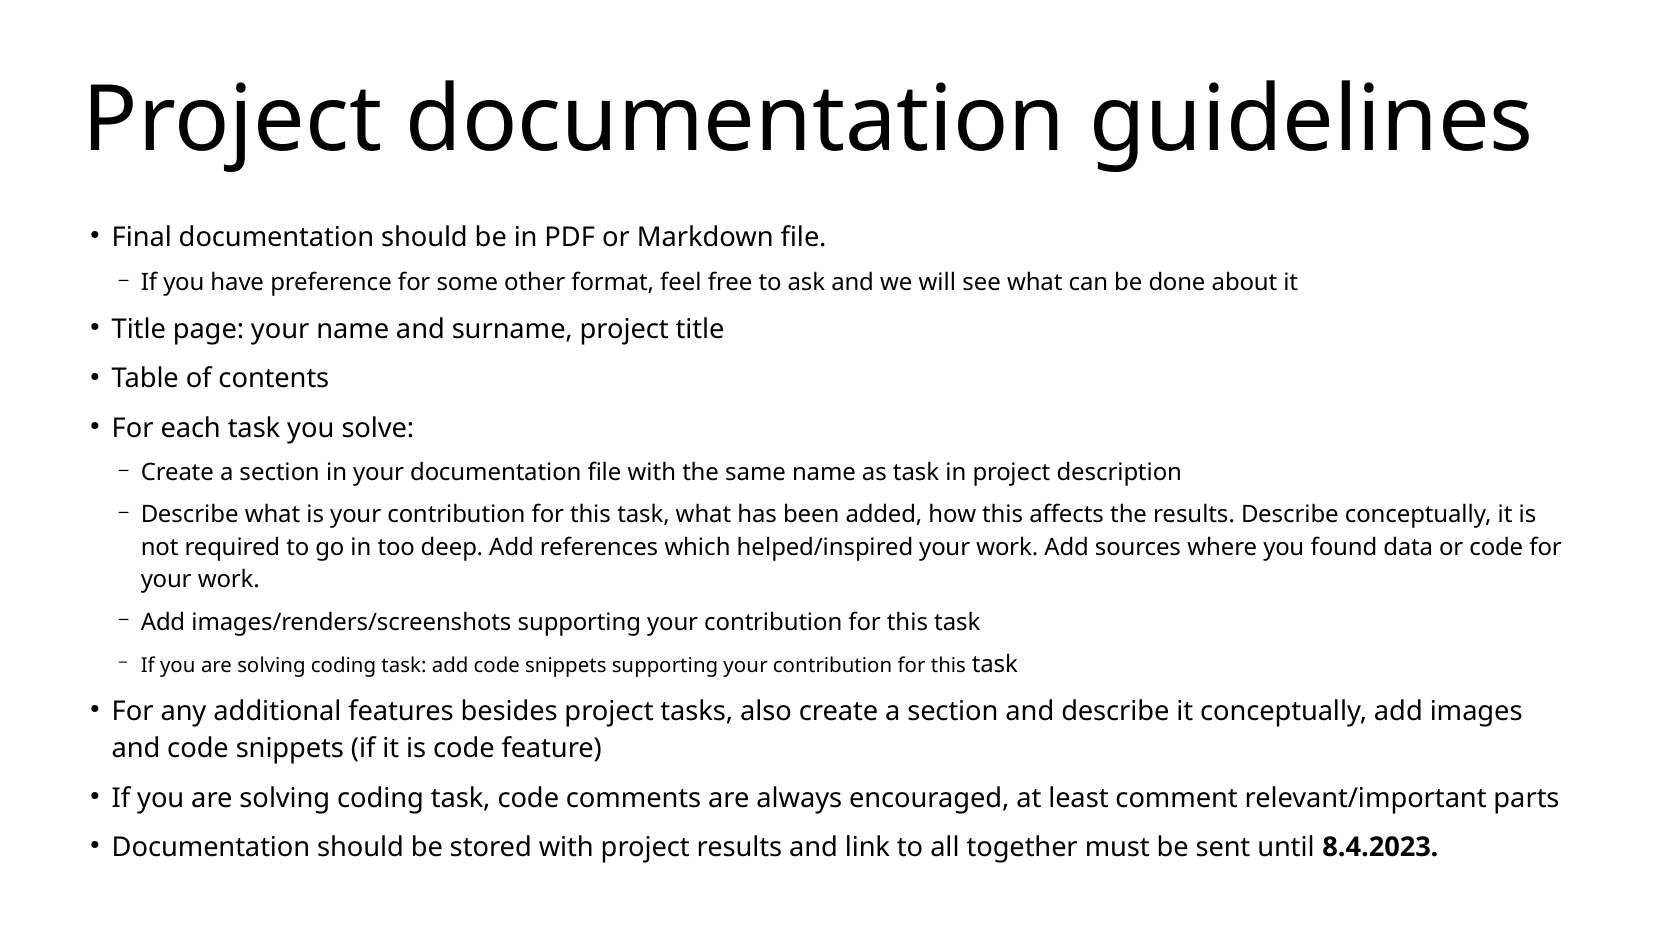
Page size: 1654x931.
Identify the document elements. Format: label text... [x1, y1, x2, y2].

title Project documentation guidelines [82, 37, 1571, 193]
list Final documentation should be in PDF or Markdown file. If you have preference for some other format, feel free to ask and we will see what can be done about it Title page: your name and surname, project title Table of contents For each task you solve: Create a section in your documentation file with the same name as task in project description Describe what is your contribution for this task, what has been added, how this affects the results. Describe conceptually, it is not required to go in too deep. Add references which helped/inspired your work. Add sources where you found data or code for your work. Add images/renders/screenshots supporting your contribution for this task If you are solving coding task: add code snippets supporting your contribution for this task For any additional features besides project tasks, also create a section and describe it conceptually, add images and code snippets (if it is code feature) If you are solving coding task, code comments are always encouraged, at least comment relevant/important parts Documentation should be stored with project results and link to all together must be sent until 8.4.2023. [82, 217, 1571, 871]
